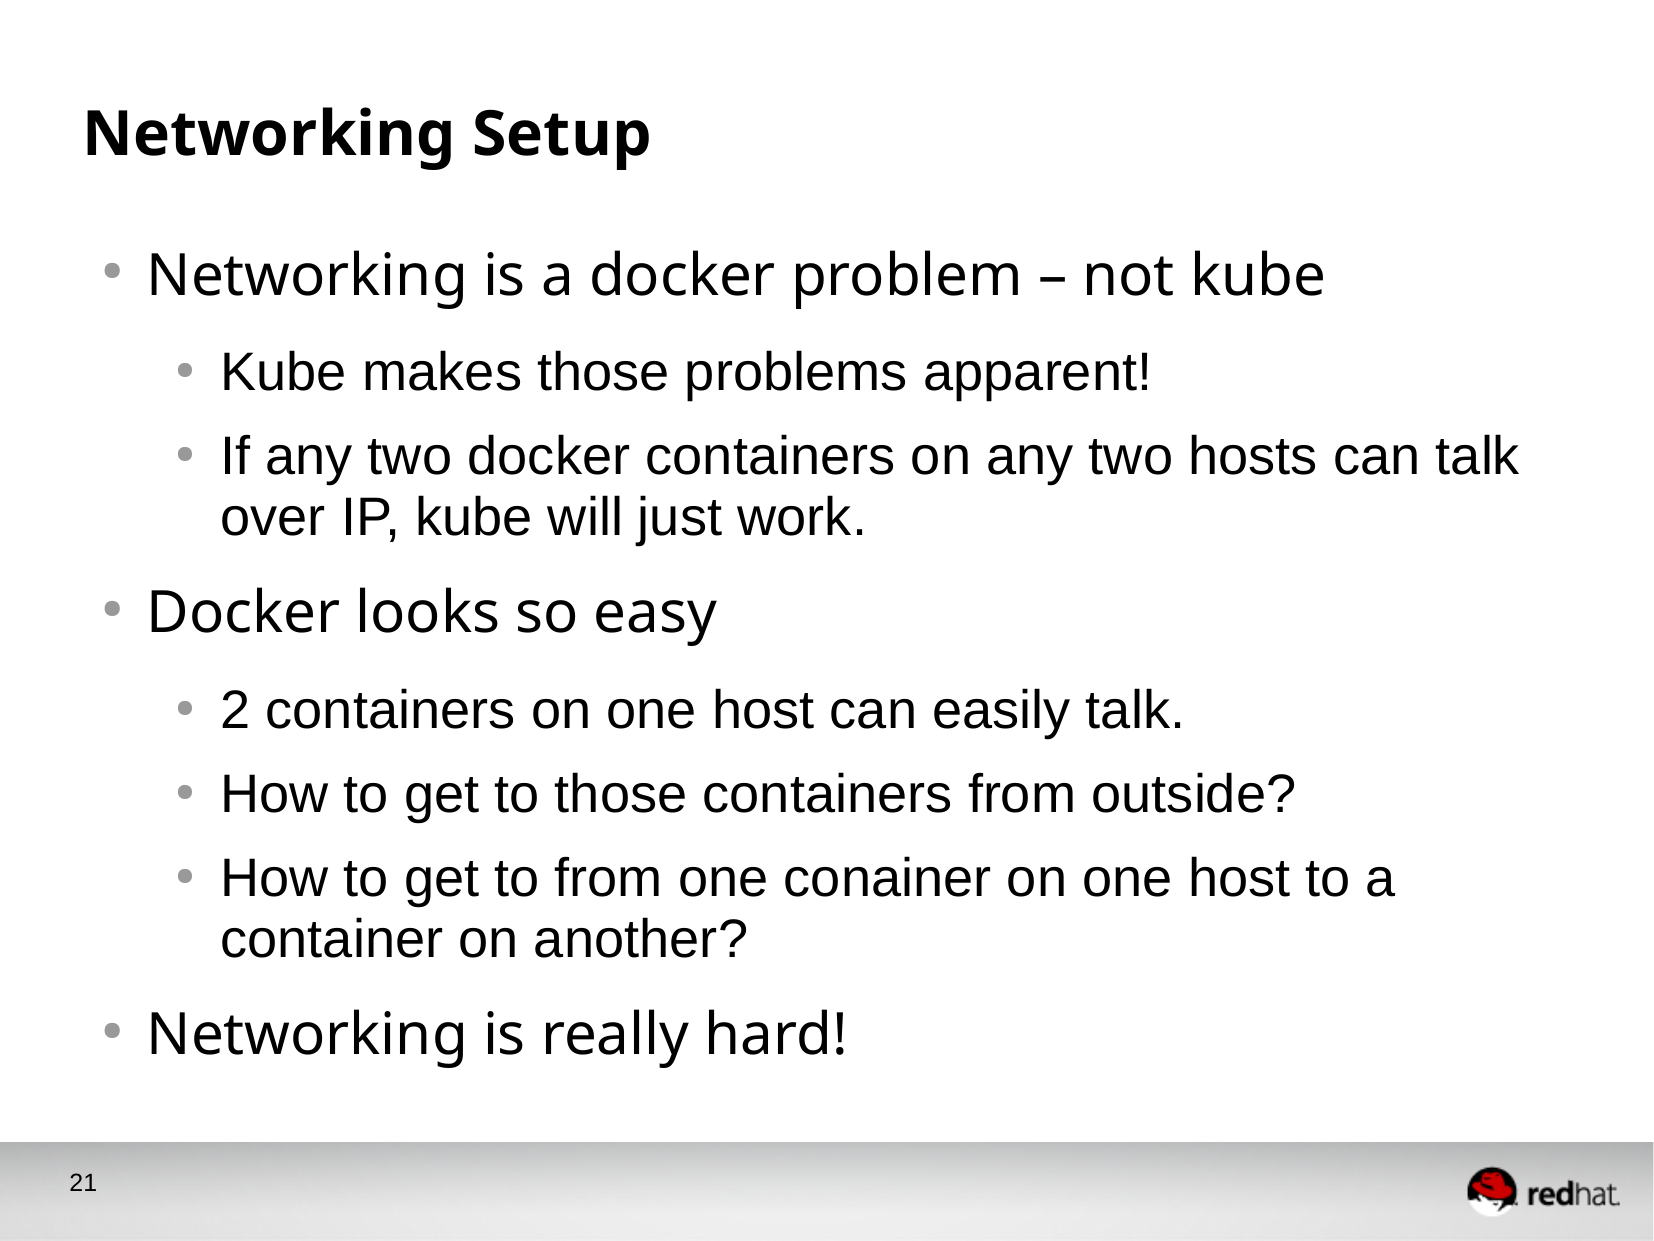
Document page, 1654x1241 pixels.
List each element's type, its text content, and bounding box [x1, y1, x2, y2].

list Networking is a docker problem – not kube Kube makes those problems apparent! If any two docker containers on any two hosts can talk over IP, kube will just work. Docker looks so easy 2 containers on one host can easily talk. How to get to those containers from outside? How to get to from one conainer on one host to a container on another? Networking is really hard! [86, 232, 1576, 1038]
title Networking Setup [82, 37, 1571, 226]
picture [0, 1142, 1654, 1241]
